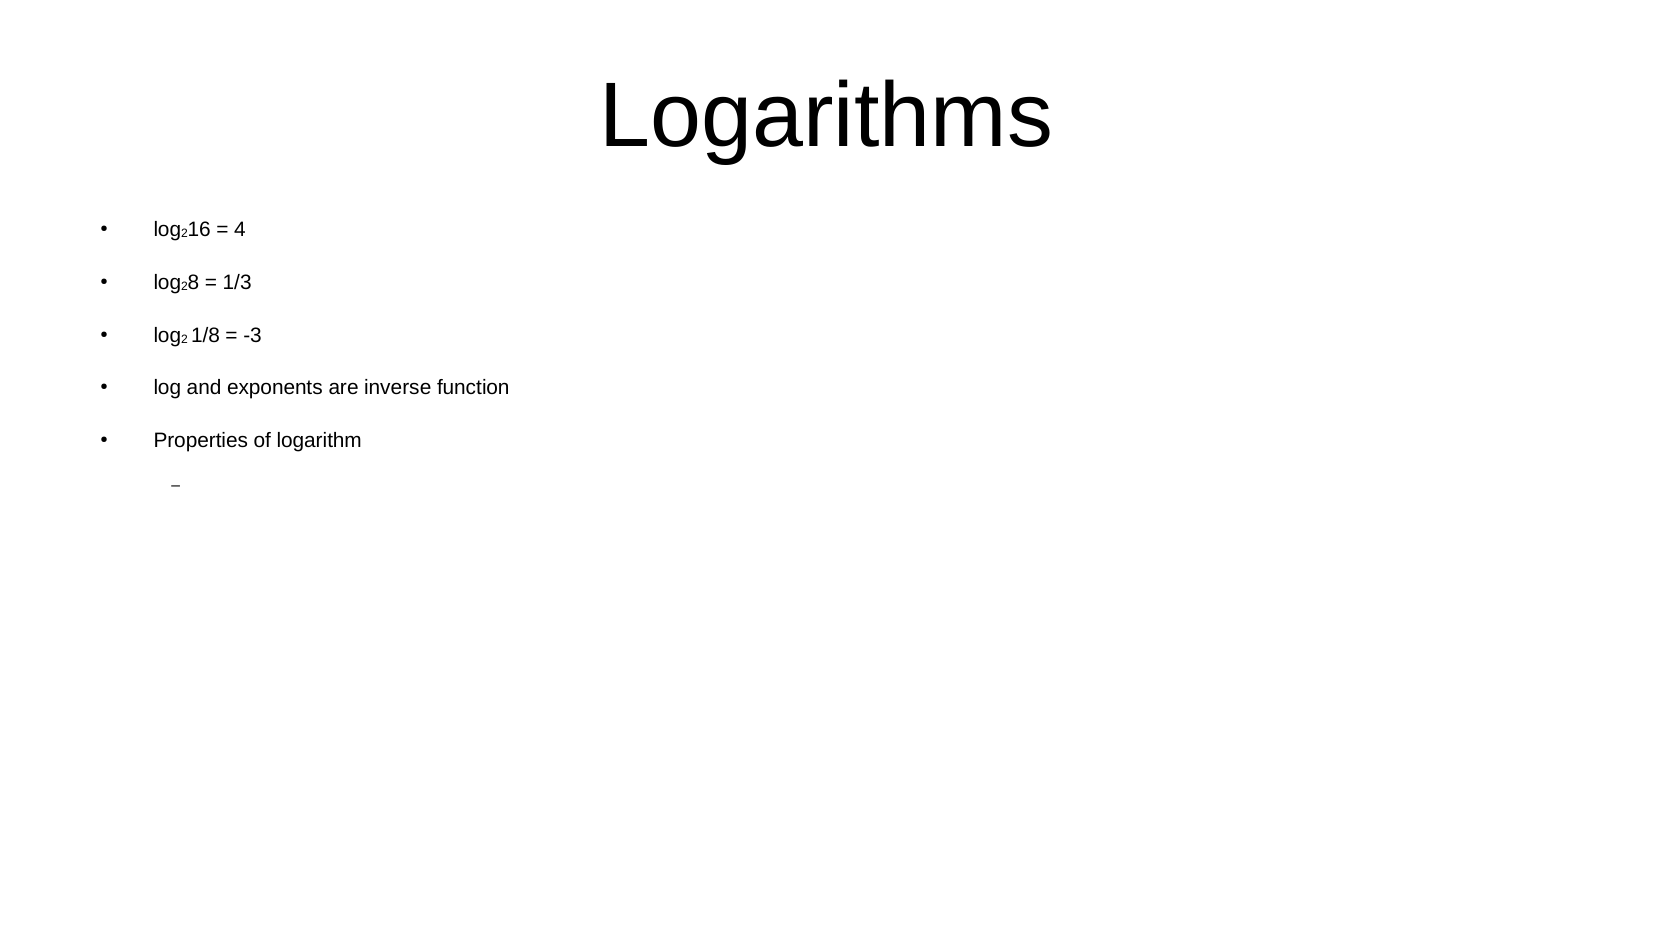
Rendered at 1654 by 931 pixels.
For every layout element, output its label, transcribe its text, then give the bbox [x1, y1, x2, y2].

title Logarithms [82, 37, 1571, 193]
list log216 = 4 log28 = 1/3 log2 1/8 = -3 log and exponents are inverse function Properties of logarithm [82, 217, 1621, 901]
